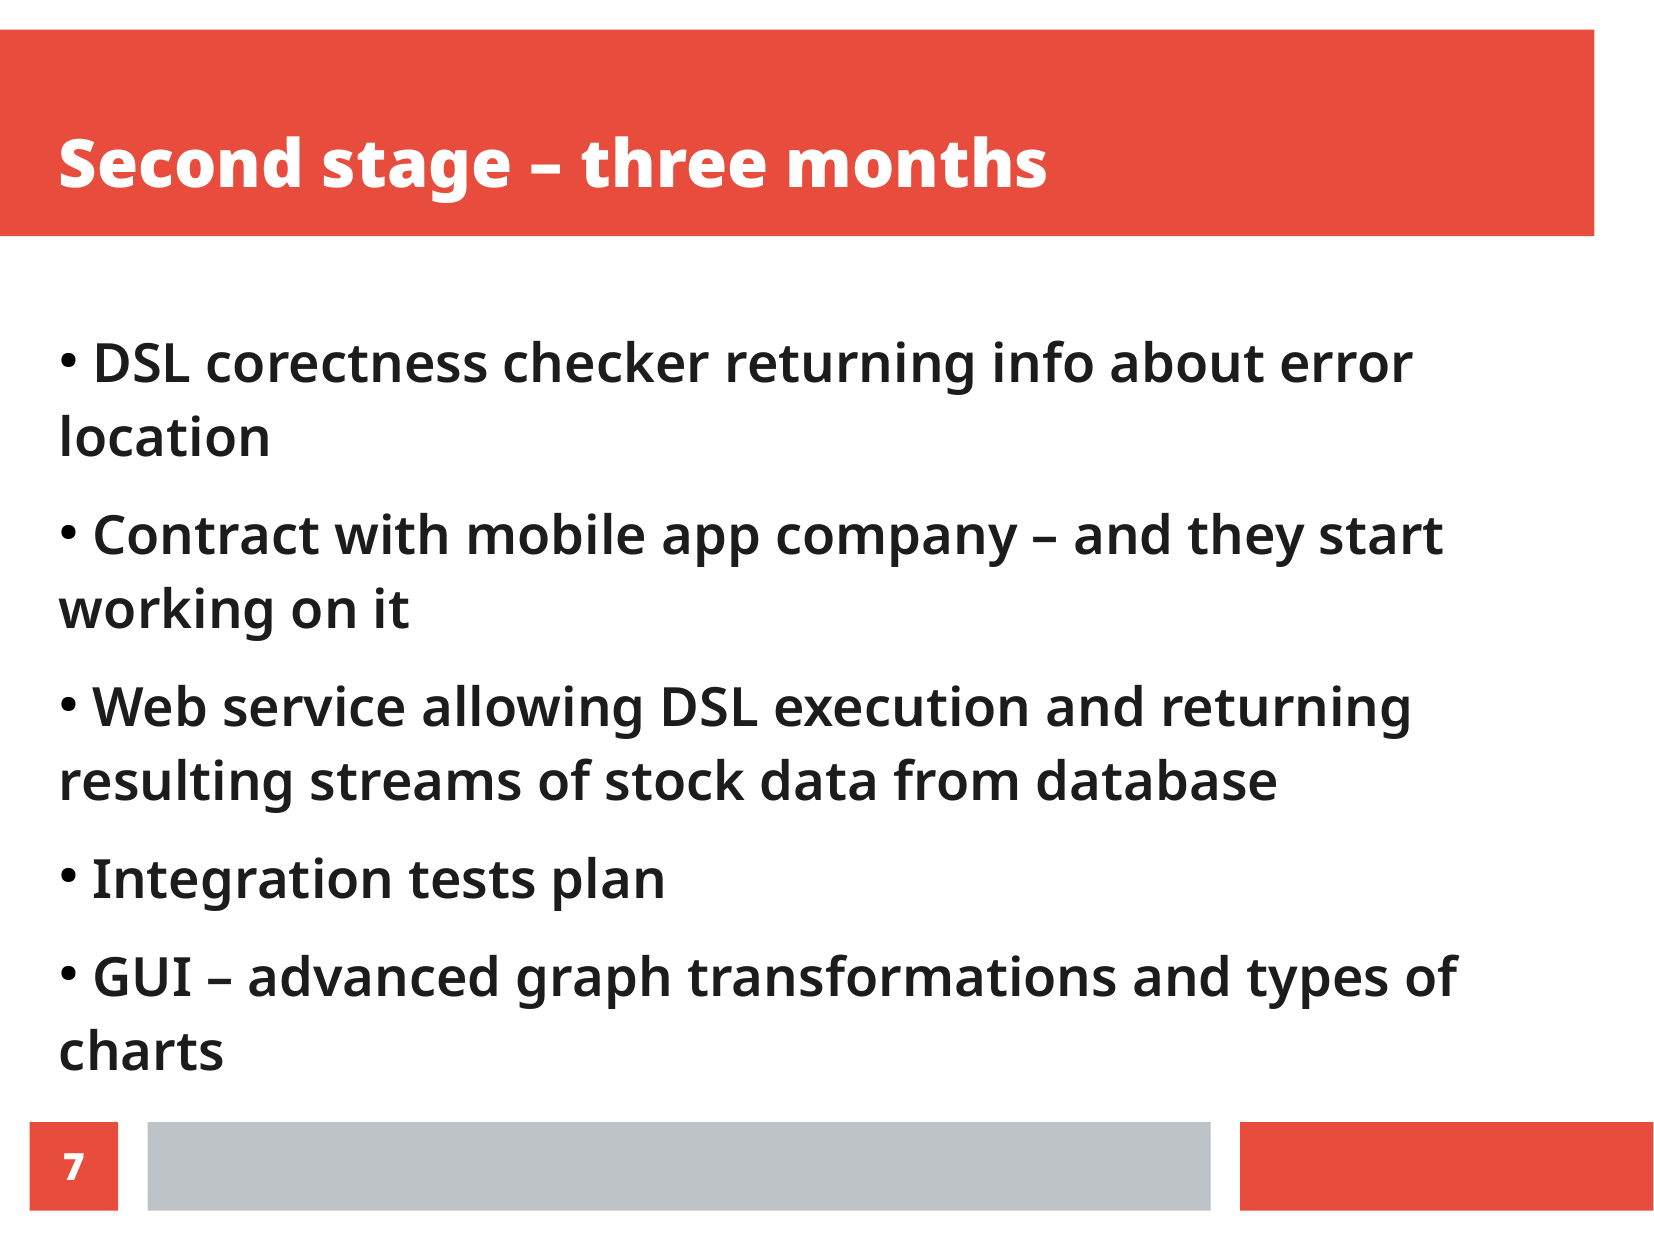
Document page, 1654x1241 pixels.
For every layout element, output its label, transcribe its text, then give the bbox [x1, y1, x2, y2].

title Second stage – three months [59, 59, 1595, 207]
list DSL corectness checker returning info about error location Contract with mobile app company – and they start working on it Web service allowing DSL execution and returning resulting streams of stock data from database Integration tests plan GUI – advanced graph transformations and types of charts [59, 324, 1565, 1093]
